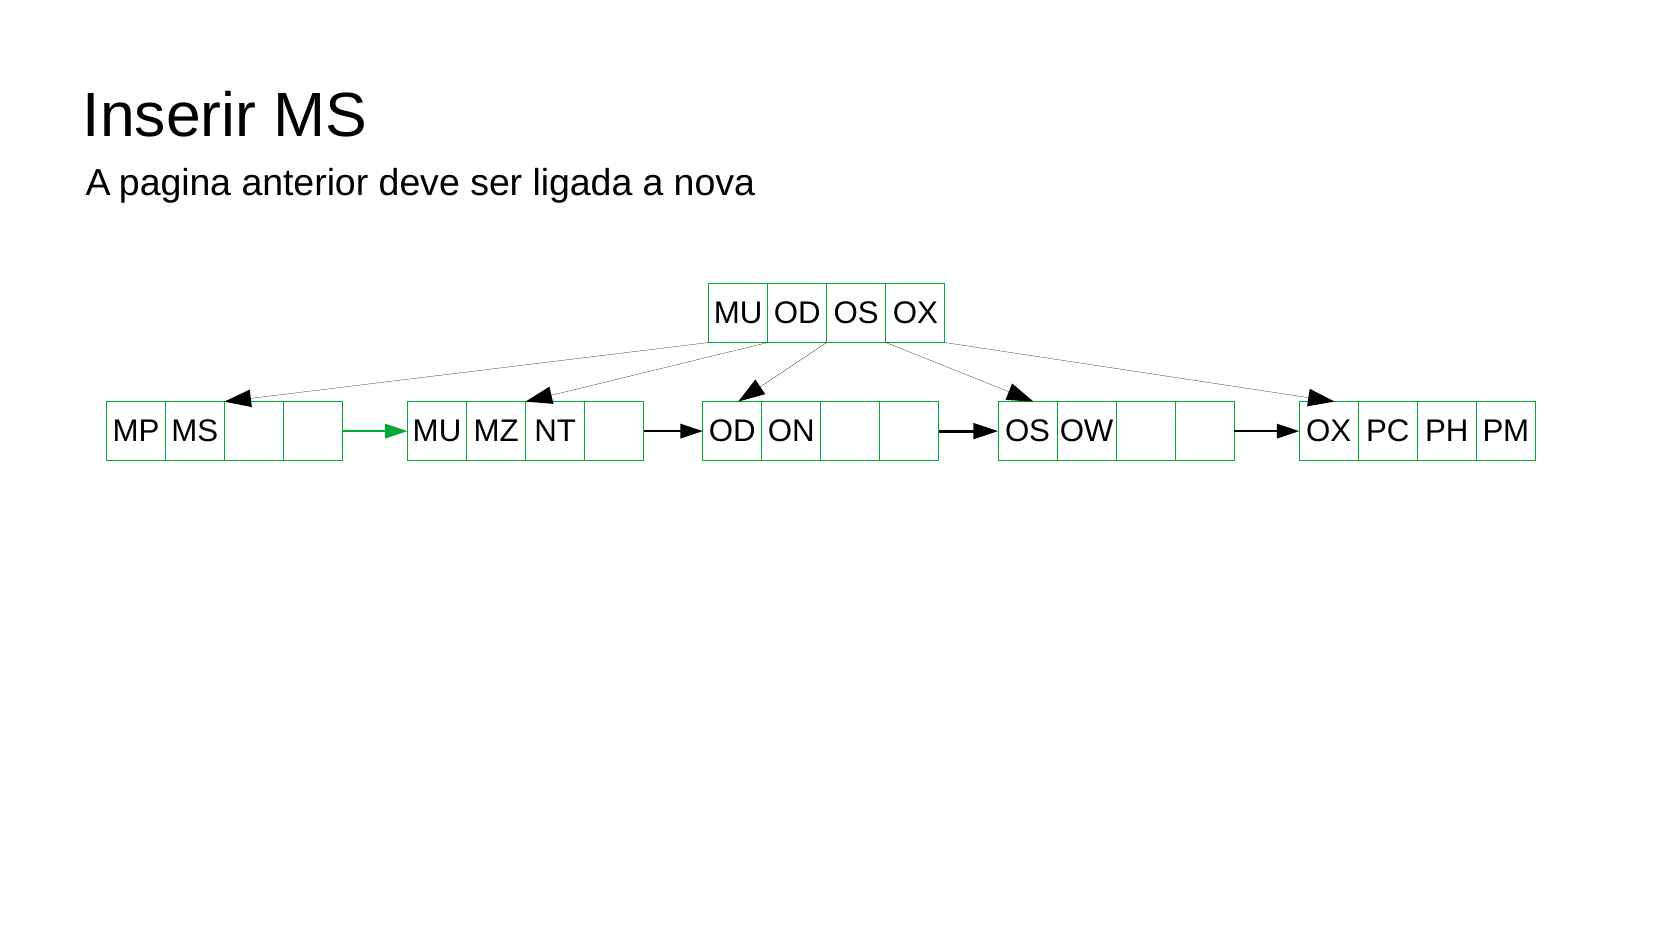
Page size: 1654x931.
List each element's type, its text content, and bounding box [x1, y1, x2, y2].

text_box OD [767, 283, 826, 343]
text_box MU [407, 401, 466, 461]
text_box NT [525, 401, 584, 461]
title Inserir MS [82, 37, 1571, 193]
text_box MZ [466, 401, 525, 461]
text_box MS [165, 401, 224, 461]
text_box MP [106, 401, 165, 461]
text_box PH [1417, 401, 1476, 461]
text_box OS [998, 401, 1057, 461]
text_box OX [1299, 401, 1358, 461]
text_box OS [826, 283, 885, 343]
text_box MU [708, 283, 767, 343]
text_box ON [761, 401, 820, 461]
text_box PC [1358, 401, 1417, 461]
text_box [1116, 401, 1235, 461]
text_box [820, 401, 939, 461]
text_box A pagina anterior deve ser ligada a nova [70, 153, 1453, 260]
text_box OX [885, 283, 945, 343]
text_box PM [1476, 401, 1536, 461]
text_box [224, 401, 343, 461]
text_box OW [1057, 401, 1116, 461]
text_box [584, 401, 644, 461]
text_box OD [702, 401, 761, 461]
